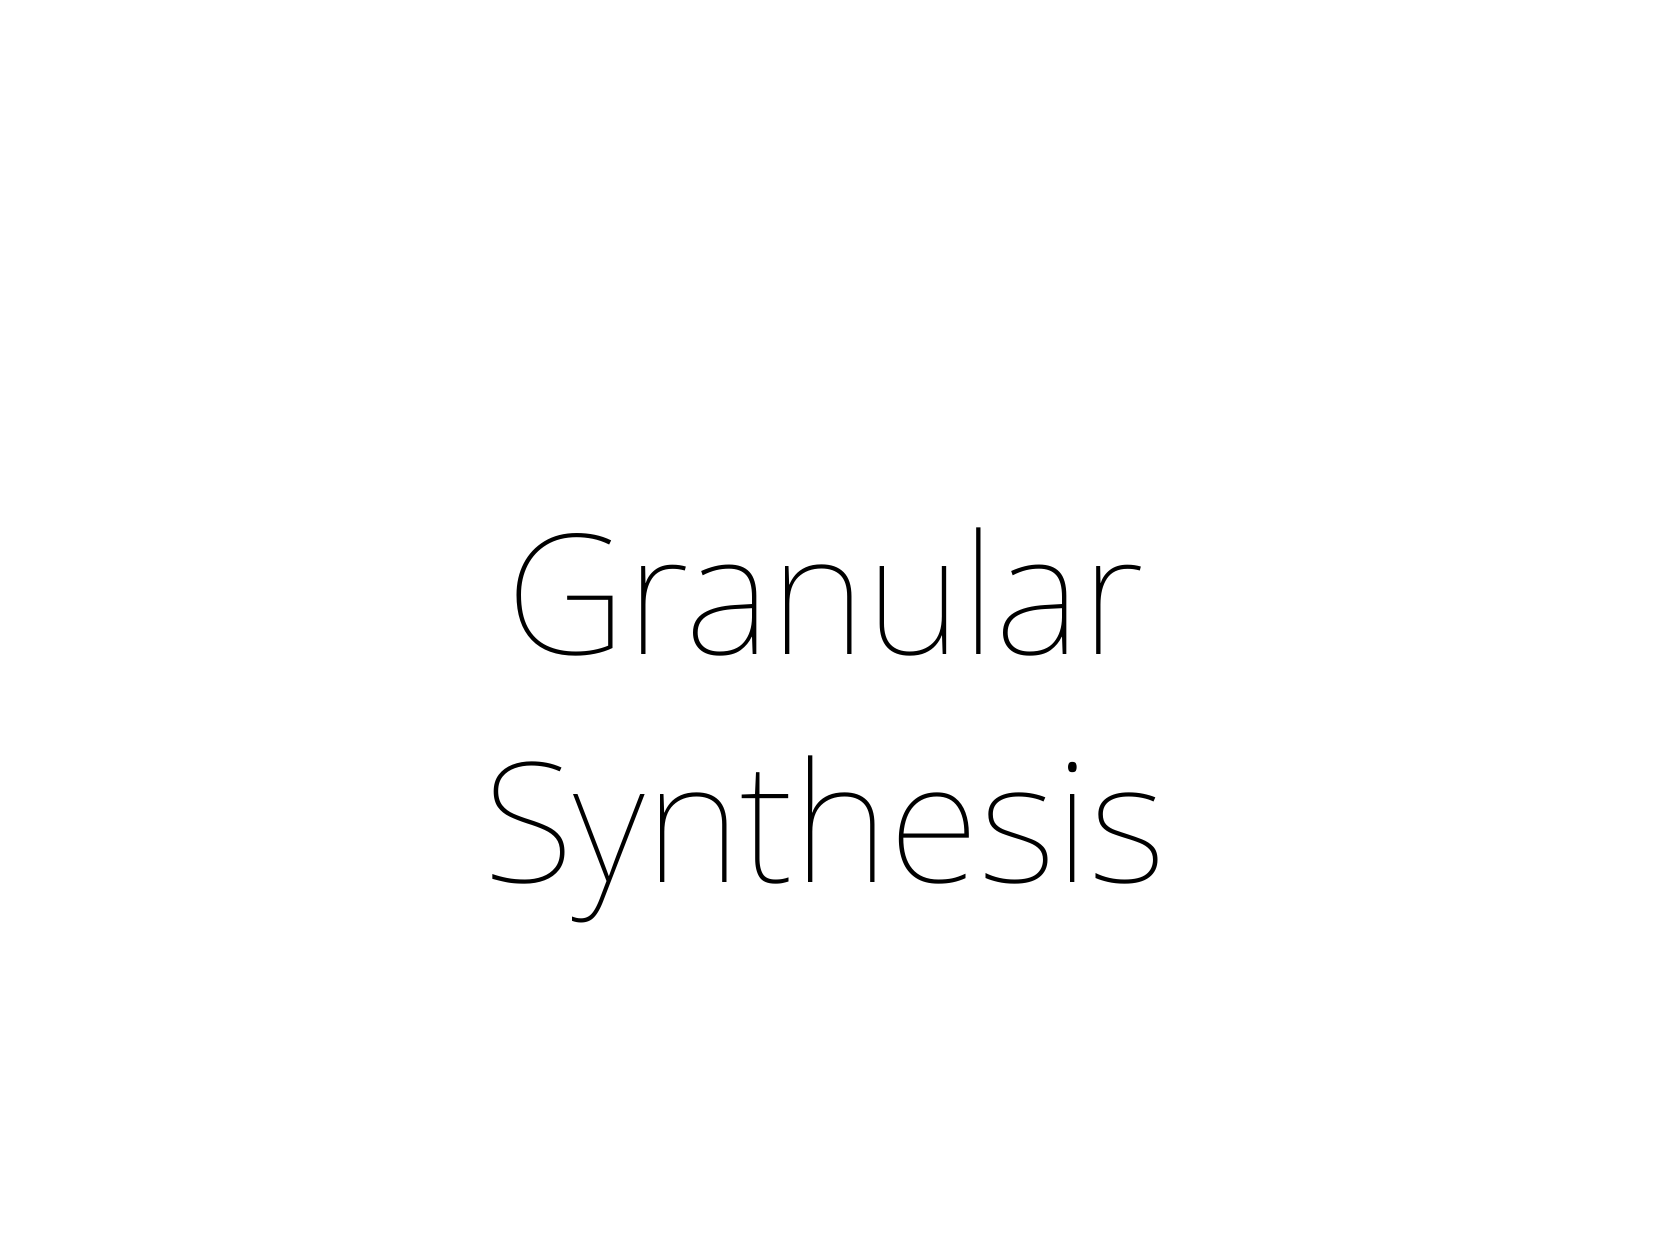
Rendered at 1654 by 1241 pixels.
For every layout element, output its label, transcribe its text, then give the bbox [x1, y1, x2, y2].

text_box Granular Synthesis [150, 469, 1501, 676]
